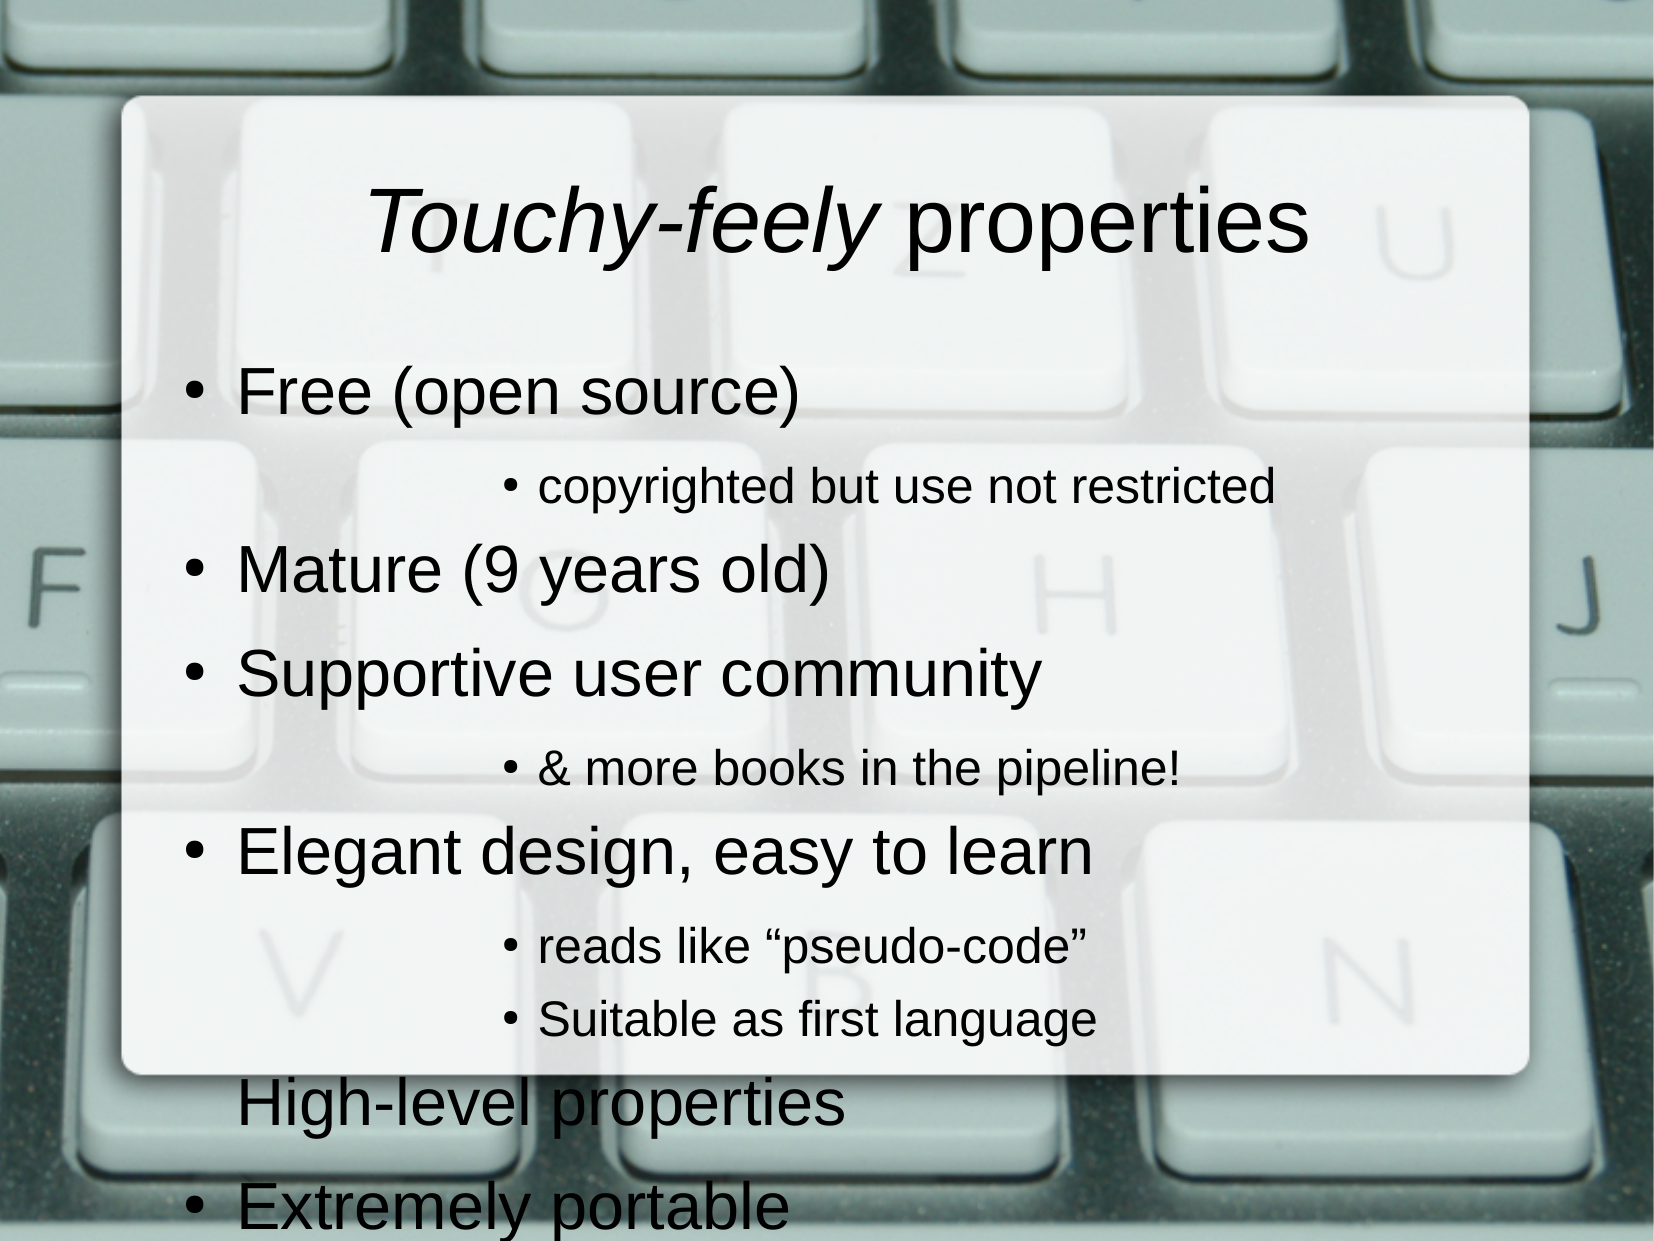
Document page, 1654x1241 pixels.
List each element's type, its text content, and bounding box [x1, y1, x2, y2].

title Touchy-feely properties [135, 117, 1506, 325]
list Free (open source) copyrighted but use not restricted Mature (9 years old) Supportive user community & more books in the pipeline! Elegant design, easy to learn reads like “pseudo-code” Suitable as first language High-level properties Extremely portable Unix, Windows, Mac, BeOS, Win/CE, DOS, OS/2, Amiga, VMS, Cray, … Compiled to interpreted byte code compilation is implicit and automatic Automatic memory management reference counting “Safe”: no core dumps Interfaces to...Language properties Everything is an object Modules, classes, functions Exception handling Dynamic typing, polymorphism Static scoping Operator overloading Indentation for block structure High-level data types Numbers: int, long, float, complex Strings: immutable Lists and dictionaries: containers Other types for e.g. binary data, regular expressions, introspection Extension modules can define new “built-in” data types WHY USE PYTHON? Productivity! Reduced development time code is 2-10x shorter than C, C++, Java Improved program maintenance code is extremely readable Less training language is very easy to learn What is it used for? rapid prototyping web scripting throw-away, ad hoc programming steering scientific applications extension language XML processing database applications GUI applications [147, 354, 1506, 1241]
picture [0, 0, 1654, 1241]
